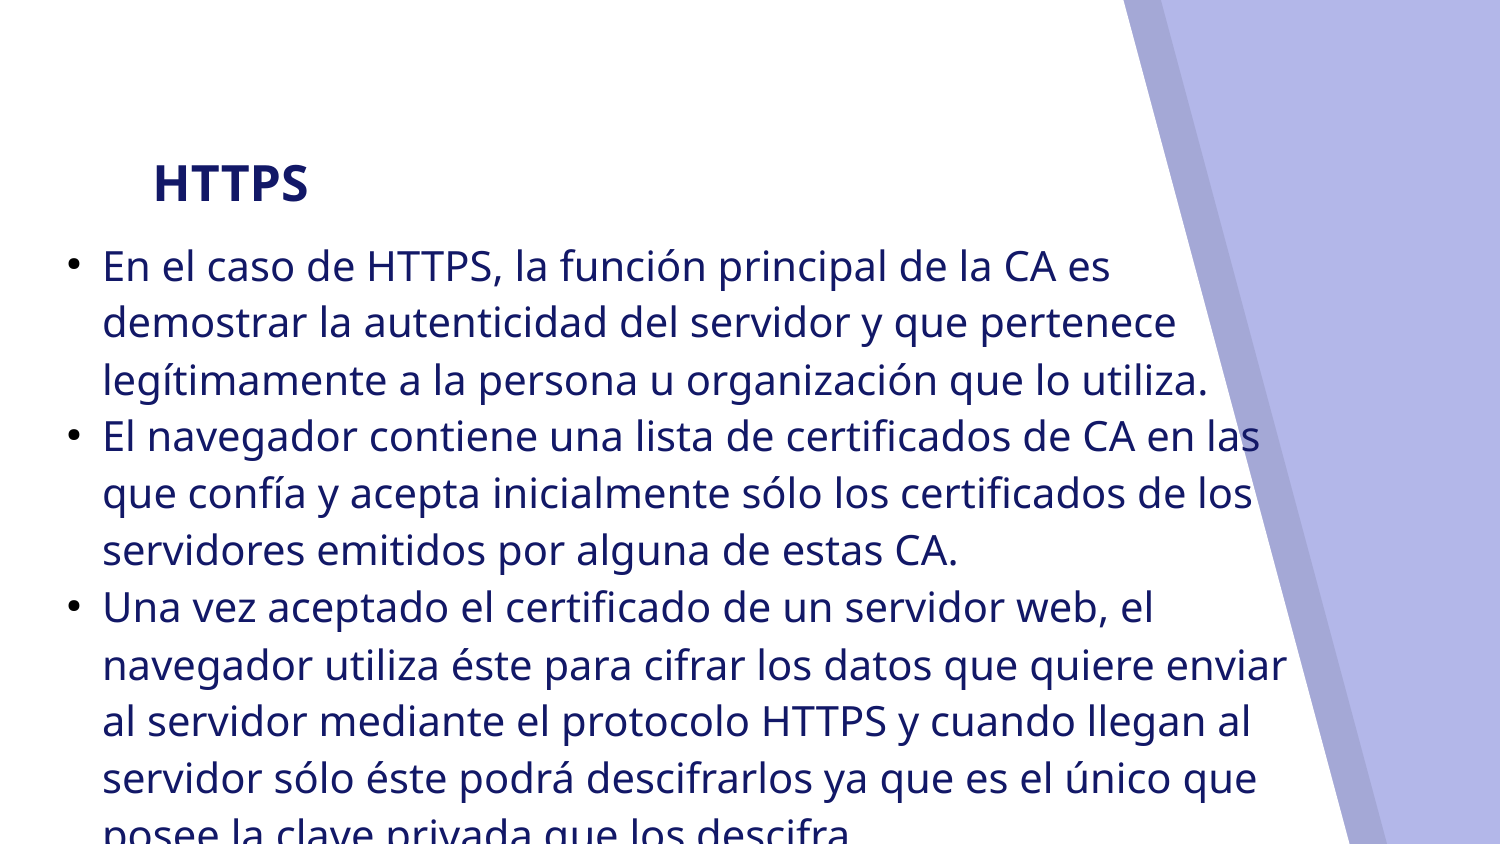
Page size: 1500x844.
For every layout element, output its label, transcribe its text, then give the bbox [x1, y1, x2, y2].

text_box En el caso de HTTPS, la función principal de la CA es demostrar la autenticidad del servidor y que pertenece legítimamente a la persona u organización que lo utiliza. El navegador contiene una lista de certificados de CA en las que confía y acepta inicialmente sólo los certificados de los servidores emitidos por alguna de estas CA. Una vez aceptado el certificado de un servidor web, el navegador utiliza éste para cifrar los datos que quiere enviar al servidor mediante el protocolo HTTPS y cuando llegan al servidor sólo éste podrá descifrarlos ya que es el único que posee la clave privada que los descifra. [66, 236, 1323, 844]
title HTTPS [137, 146, 1011, 227]
